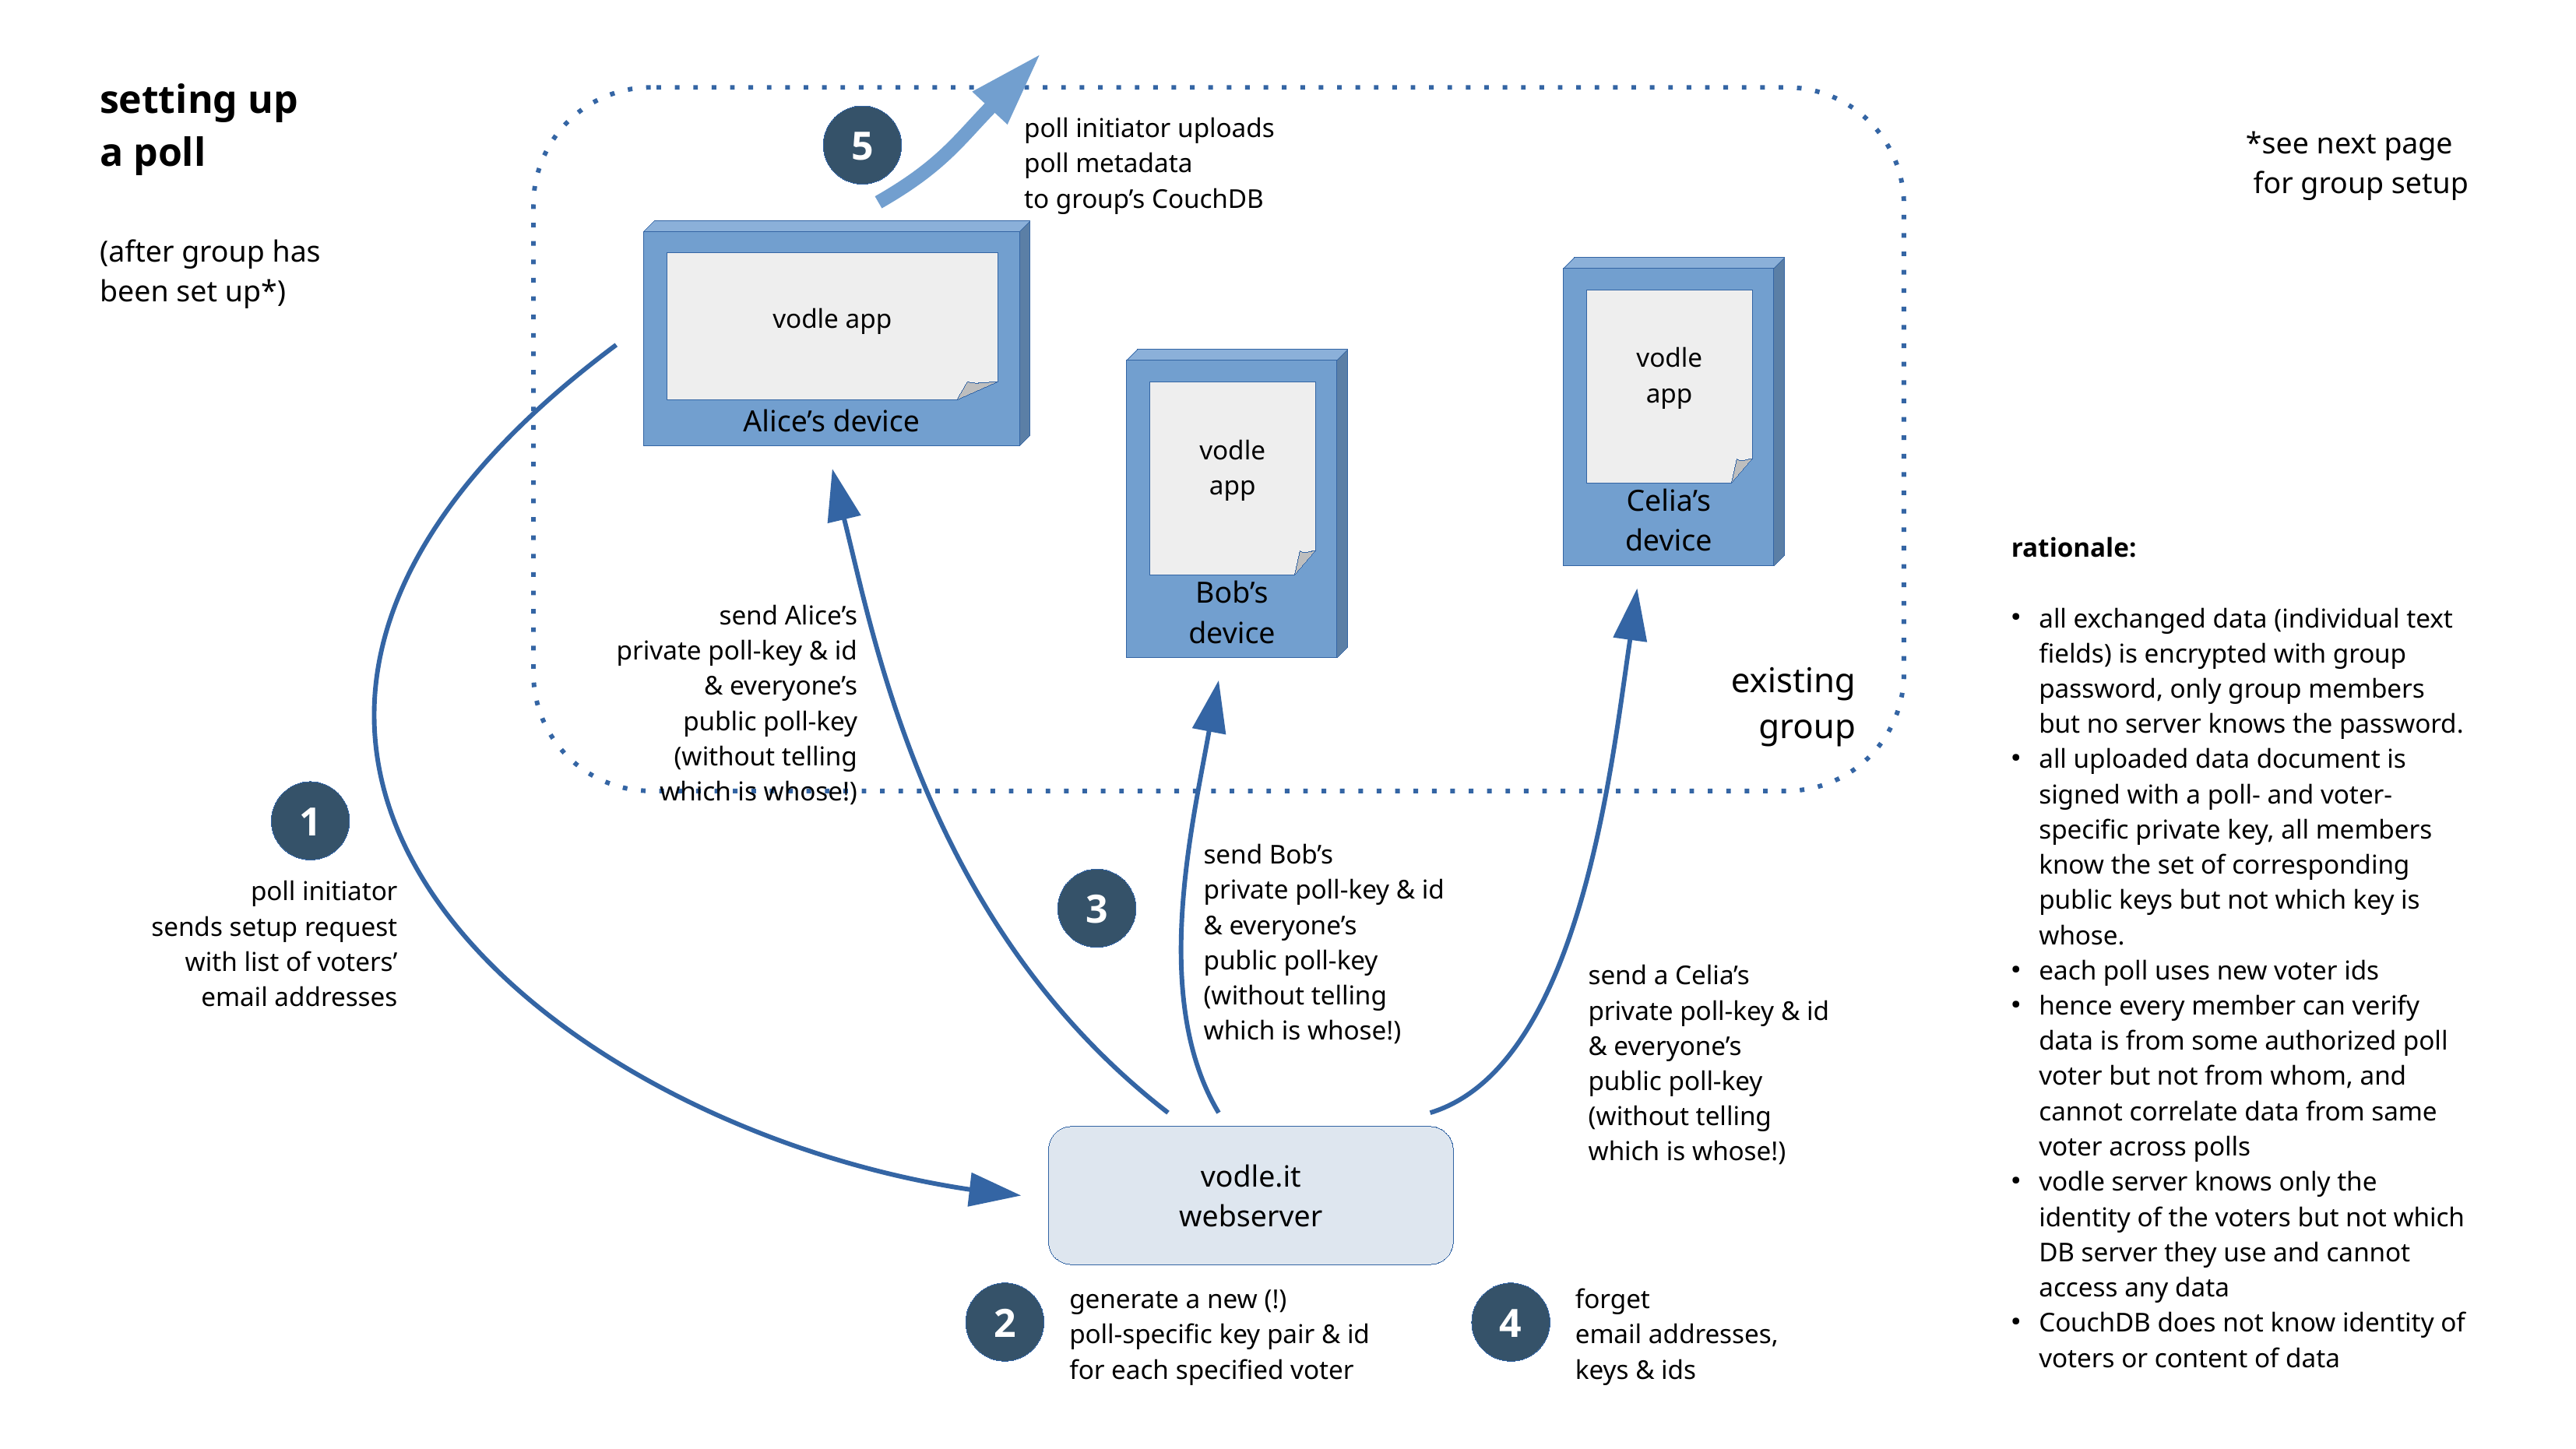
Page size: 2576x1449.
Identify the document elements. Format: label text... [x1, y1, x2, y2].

text_box send a Celia’s private poll-key & id & everyone’s public poll-key (without telling which is whose!) [1576, 951, 1916, 1136]
text_box 4 [1471, 1282, 1550, 1362]
text_box poll initiator uploads poll metadata to group’s CouchDB [1012, 104, 1329, 260]
text_box send Bob’s private poll-key & id & everyone’s public poll-key (without telling which is whose!) [1191, 830, 1532, 1015]
text_box poll initiator sends setup request with list of voters’ email addresses [69, 867, 410, 1053]
text_box *see next page for group setup [2234, 116, 2525, 290]
text_box existing group [533, 87, 1904, 791]
text_box 1 [271, 781, 350, 860]
text_box send Alice’s private poll-key & id & everyone’s public poll-key (without telling which is whose!) [530, 591, 870, 776]
text_box generate a new (!) poll-specific key pair & id for each specified voter [1057, 1275, 1449, 1373]
text_box 2 [966, 1282, 1044, 1362]
text_box 5 [823, 106, 902, 185]
text_box forget email addresses, keys & ids [1564, 1275, 1955, 1373]
text_box setting up a poll (after group has been set up*) [88, 65, 382, 378]
text_box vodle.it webserver [1048, 1126, 1454, 1265]
text_box rationale: all exchanged data (individual text fields) is encrypted with group password, only group members but no server knows the password. all uploaded data document is signed with a poll- and voter-specific private key, all members know the set of corresponding public keys but not which key is whose. each poll uses new voter ids hence every member can verify data is from some authorized poll voter but not from whom, and cannot correlate data from same voter across polls vodle server knows only the identity of the voters but not which DB server they use and cannot access any data CouchDB does not know identity of voters or content of data [2000, 523, 2479, 1334]
text_box 3 [1057, 869, 1136, 948]
